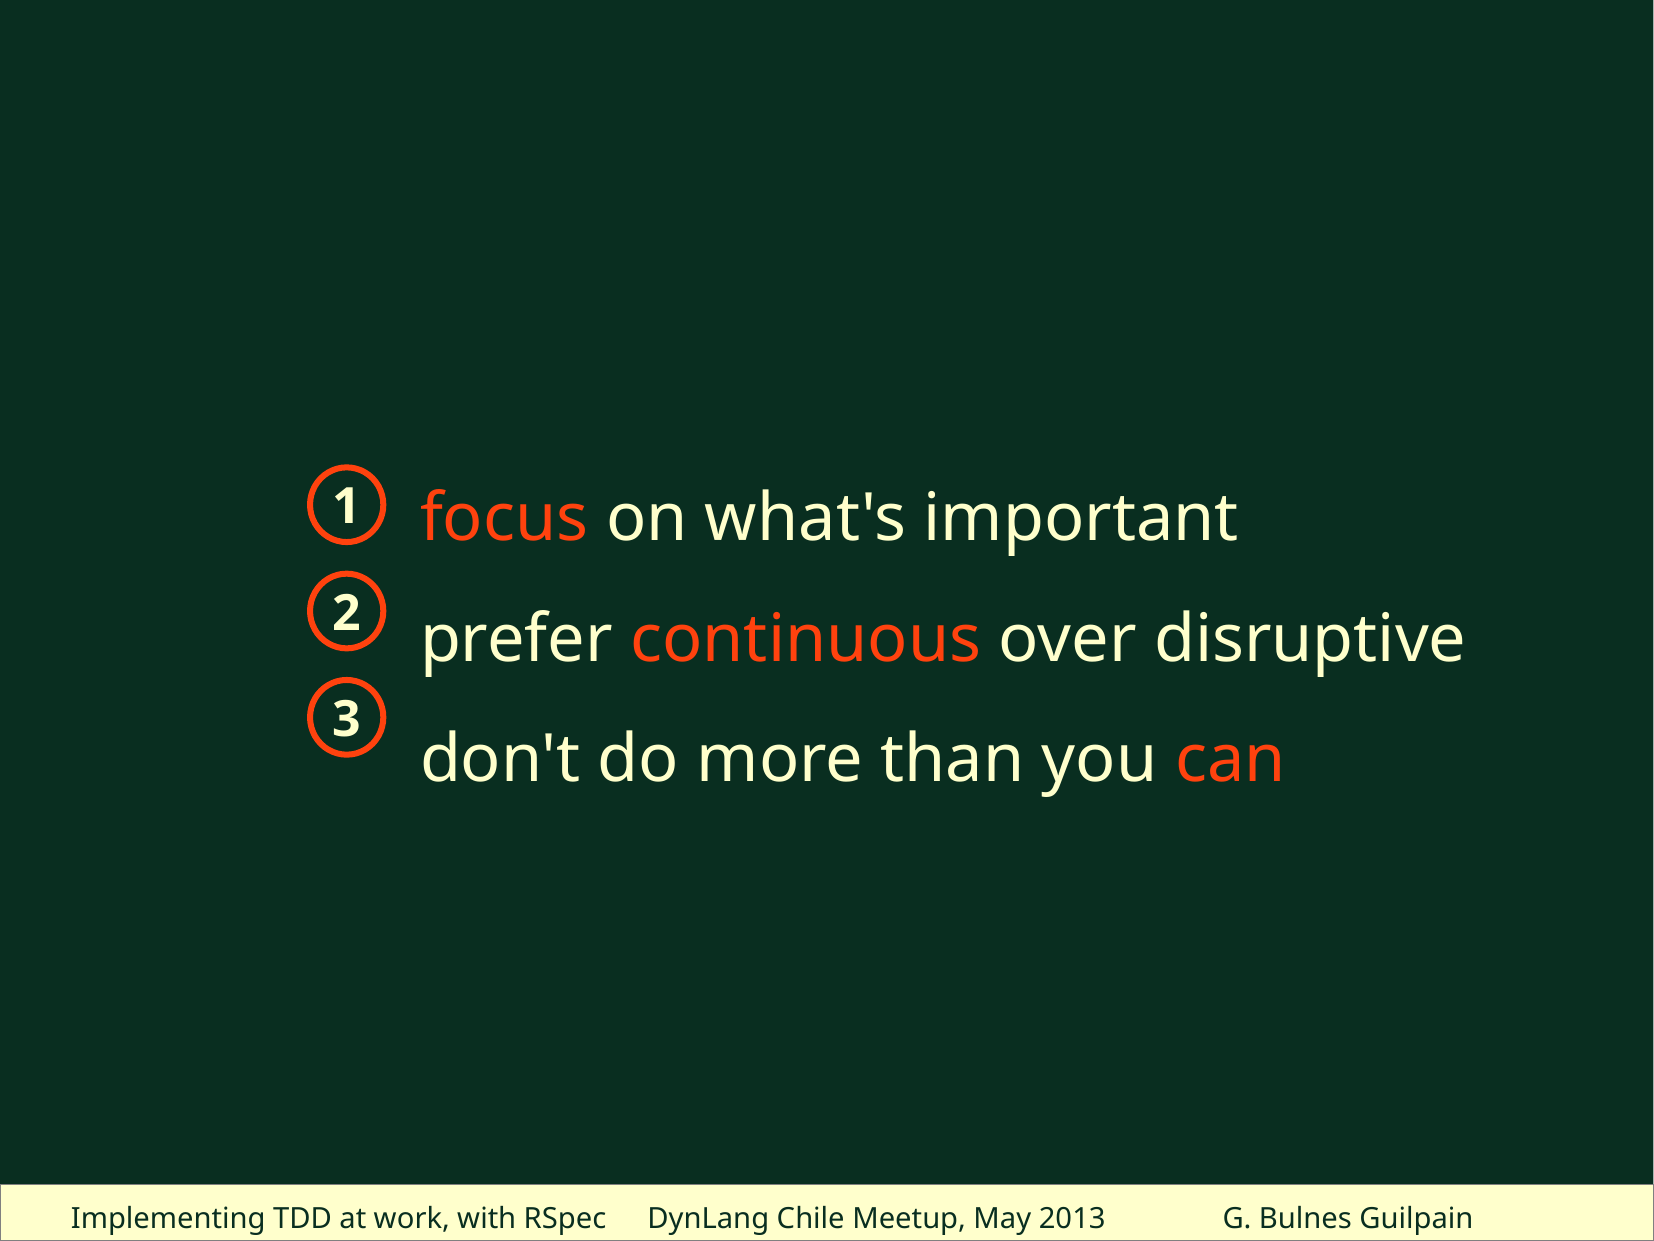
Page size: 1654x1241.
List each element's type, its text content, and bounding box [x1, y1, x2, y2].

text_box G. Bulnes Guilpain [1207, 1190, 1435, 1239]
text_box 2 [310, 573, 384, 649]
text_box 1 [310, 467, 384, 543]
text_box Implementing TDD at work, with RSpec [56, 1190, 506, 1239]
text_box 3 [310, 679, 384, 755]
text_box DynLang Chile Meetup, May 2013 [632, 1190, 1021, 1239]
text_box [0, 1184, 1654, 1241]
list focus on what's important prefer continuous over disruptive don't do more than you can [90, 469, 1561, 1042]
